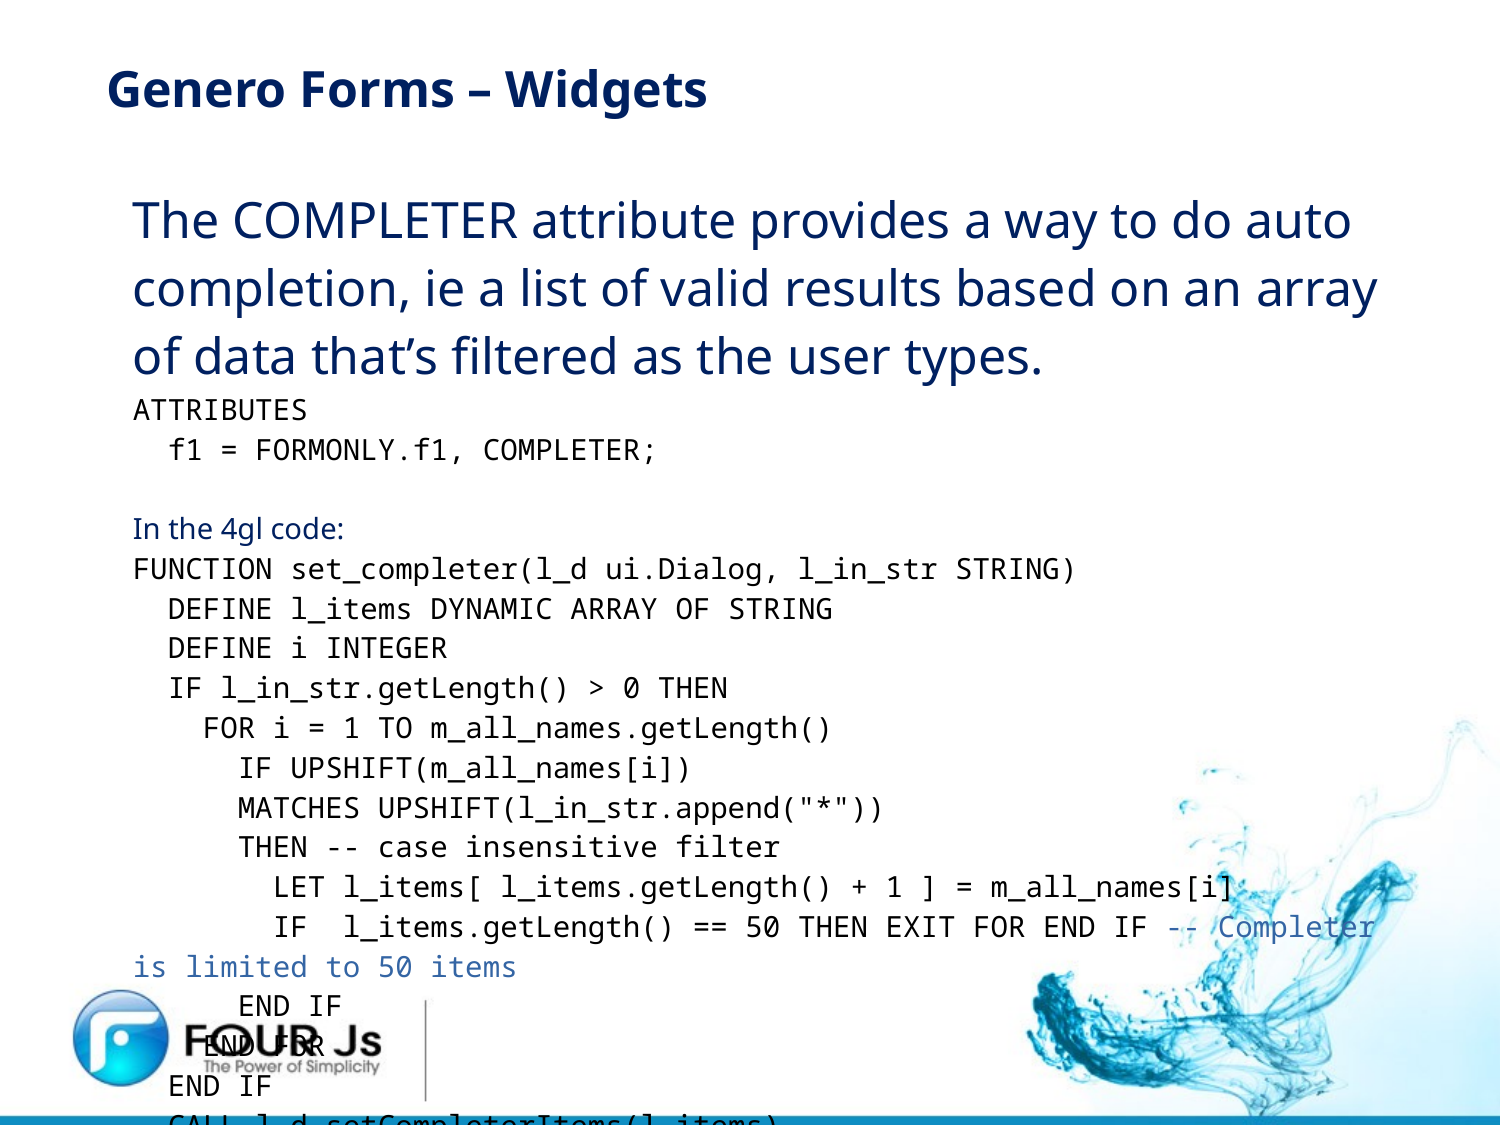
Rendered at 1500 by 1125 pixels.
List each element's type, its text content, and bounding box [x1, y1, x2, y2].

text_box The COMPLETER attribute provides a way to do auto completion, ie a list of valid results based on an array of data that’s filtered as the user types. ATTRIBUTES f1 = FORMONLY.f1, COMPLETER; In the 4gl code: FUNCTION set_completer(l_d ui.Dialog, l_in_str STRING) DEFINE l_items DYNAMIC ARRAY OF STRING DEFINE i INTEGER IF l_in_str.getLength() > 0 THEN FOR i = 1 TO m_all_names.getLength() IF UPSHIFT(m_all_names[i]) MATCHES UPSHIFT(l_in_str.append("*")) THEN -- case insensitive filter LET l_items[ l_items.getLength() + 1 ] = m_all_names[i] IF l_items.getLength() == 50 THEN EXIT FOR END IF -- Completer is limited to 50 items END IF END FOR END IF CALL l_d.setCompleterItems(l_items) END FUNCTION [118, 177, 1418, 981]
picture [0, 0, 1500, 1122]
title Genero Forms – Widgets [106, 35, 1388, 142]
